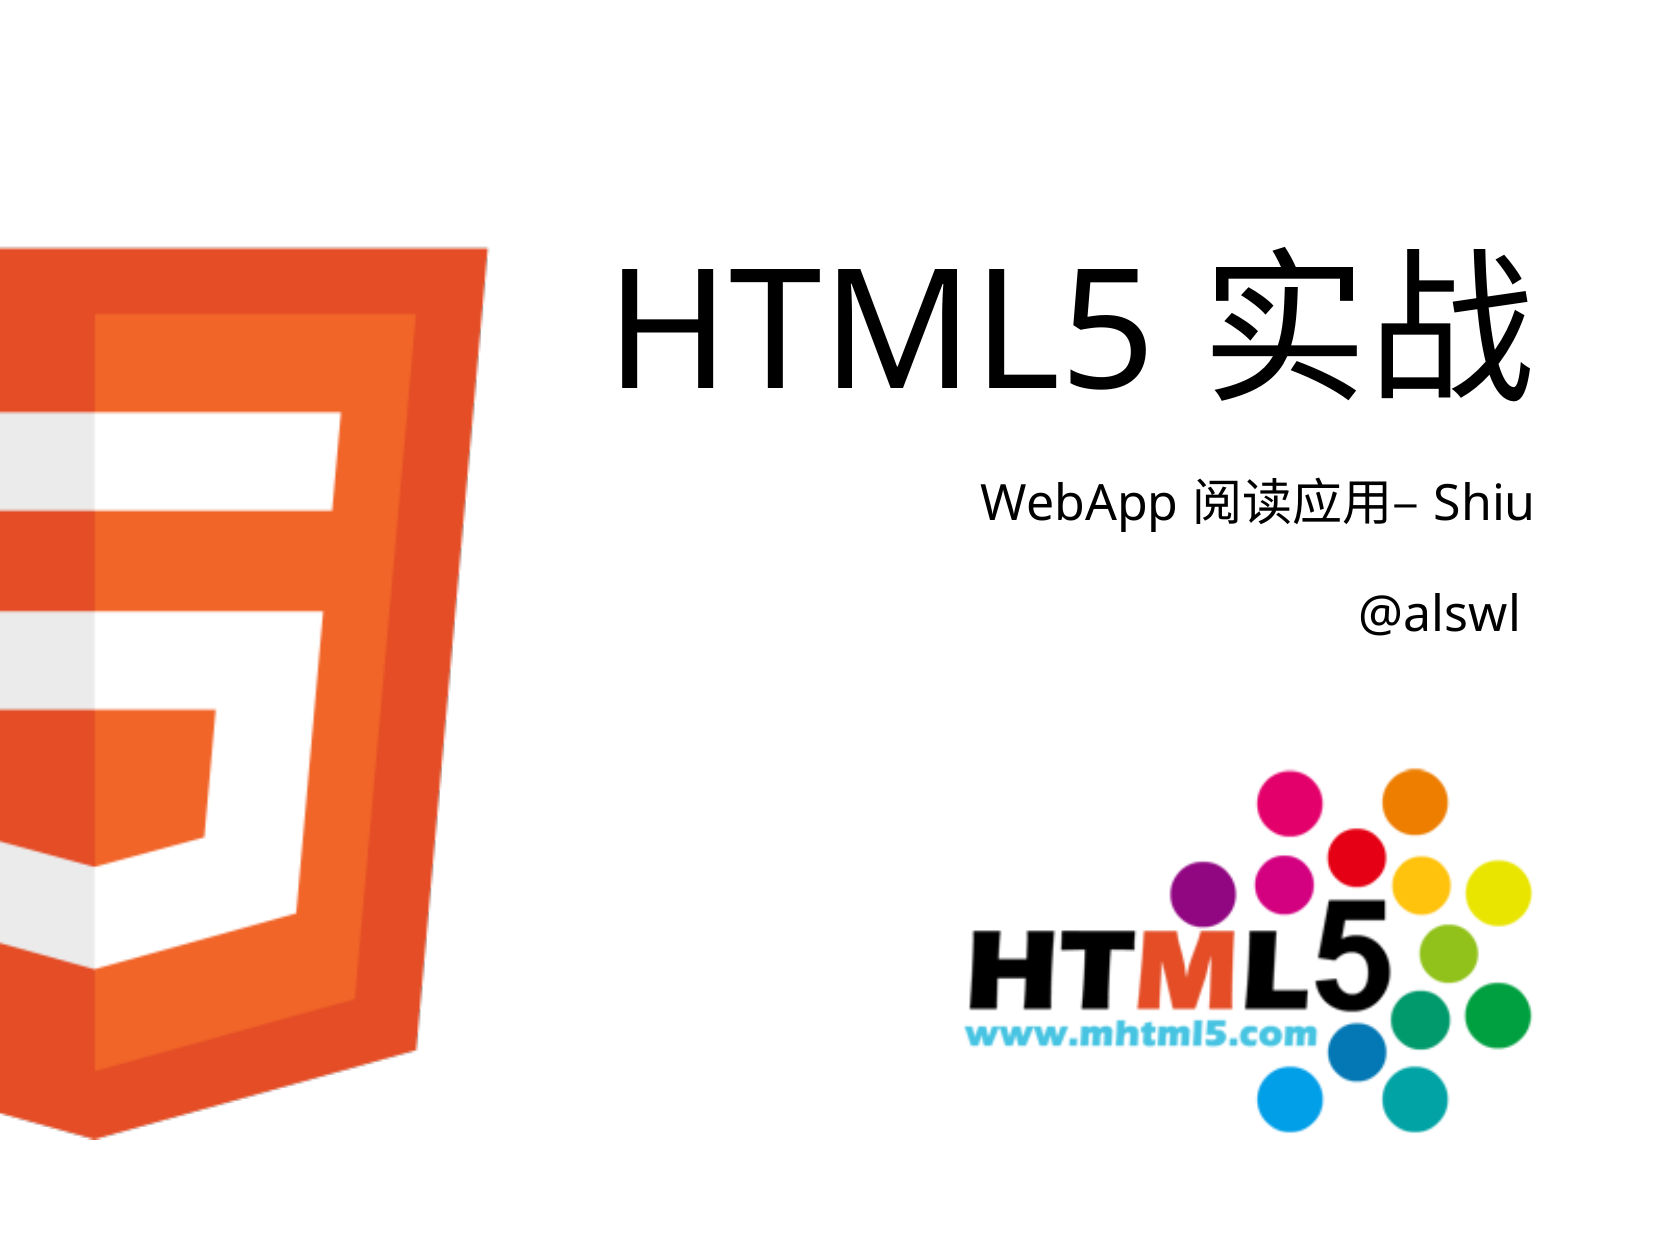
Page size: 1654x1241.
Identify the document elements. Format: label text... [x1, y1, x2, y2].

picture [0, 31, 650, 1140]
text_box WebApp阅读应用–Shiu [746, 479, 1536, 656]
title HTML5实战 [650, 212, 1536, 420]
picture [910, 708, 1577, 1194]
text_box @alswl [1062, 570, 1536, 644]
